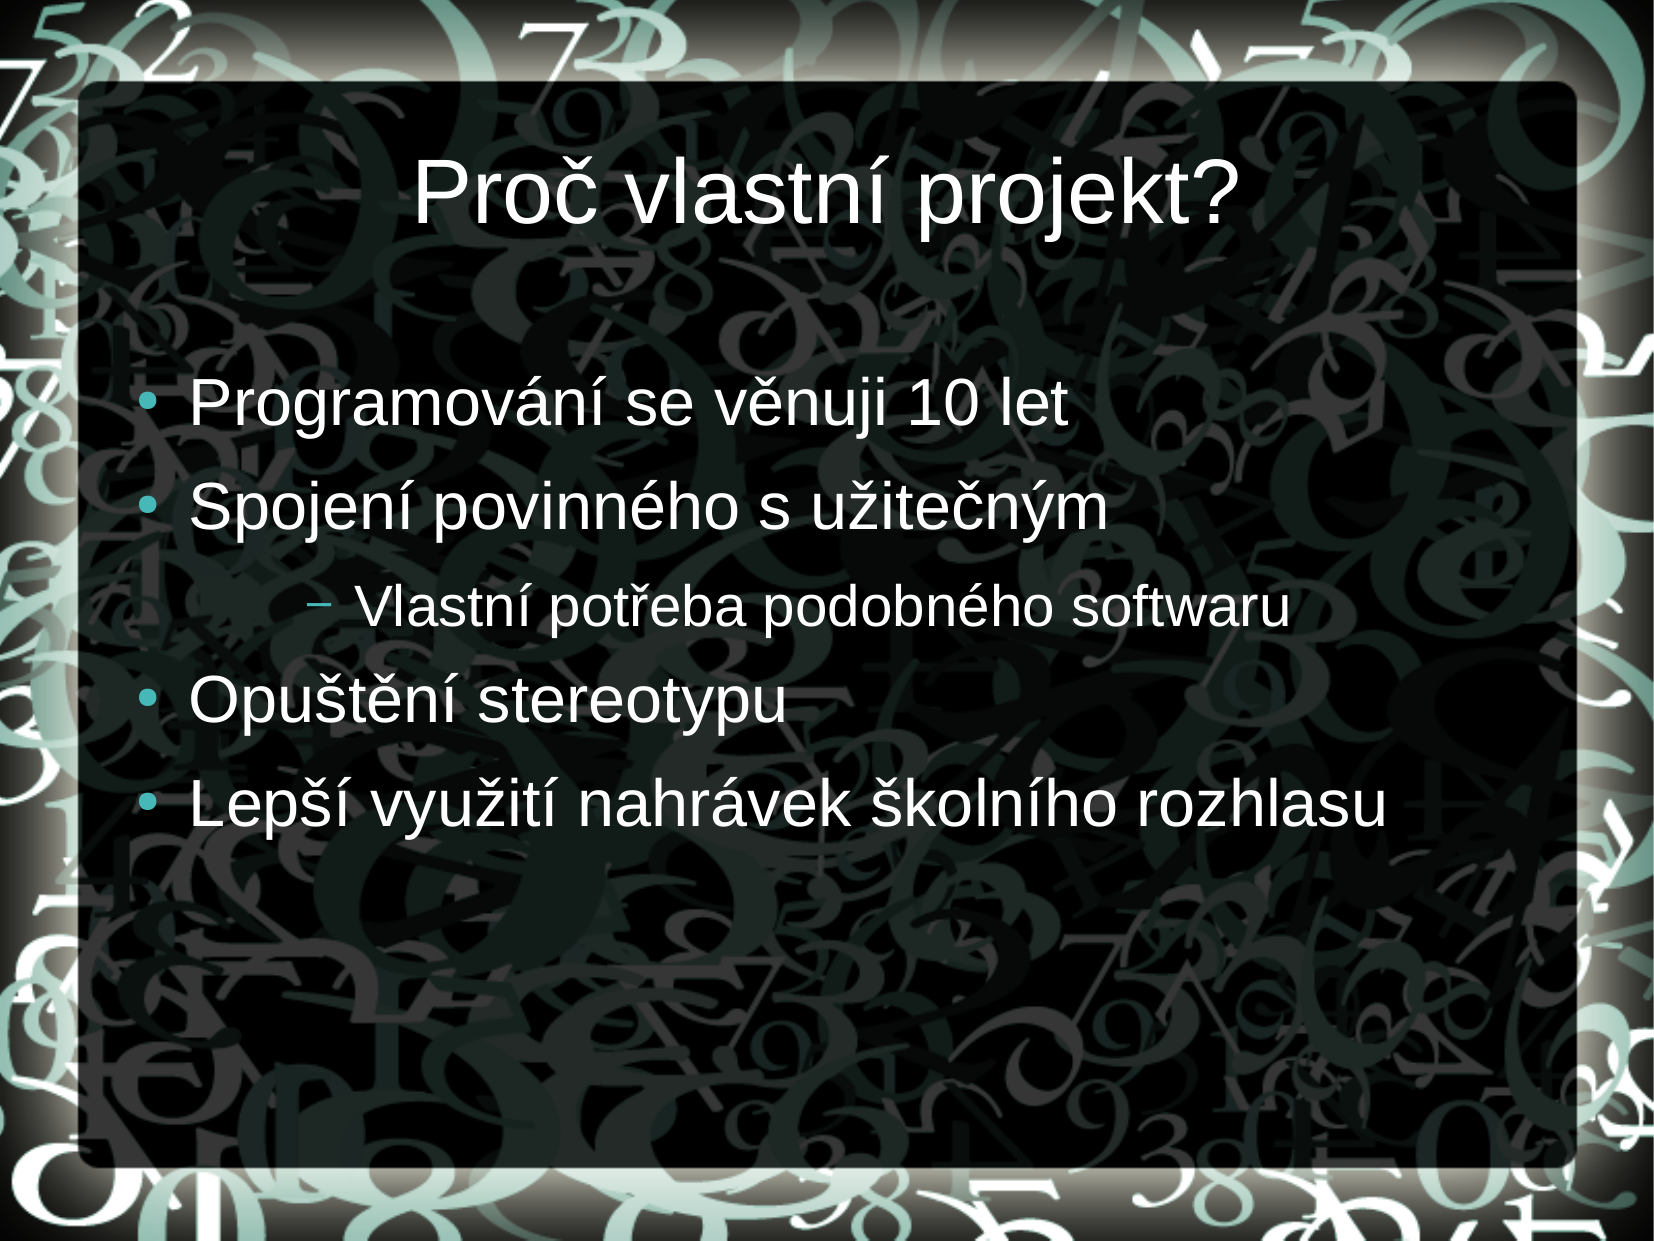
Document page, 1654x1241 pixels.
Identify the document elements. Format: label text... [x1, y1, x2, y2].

title Proč vlastní projekt? [82, 88, 1571, 296]
picture [0, 0, 1654, 1241]
list Programování se věnuji 10 let Spojení povinného s užitečným Vlastní potřeba podobného softwaru Opuštění stereotypu Lepší využití nahrávek školního rozhlasu [118, 364, 1570, 1132]
